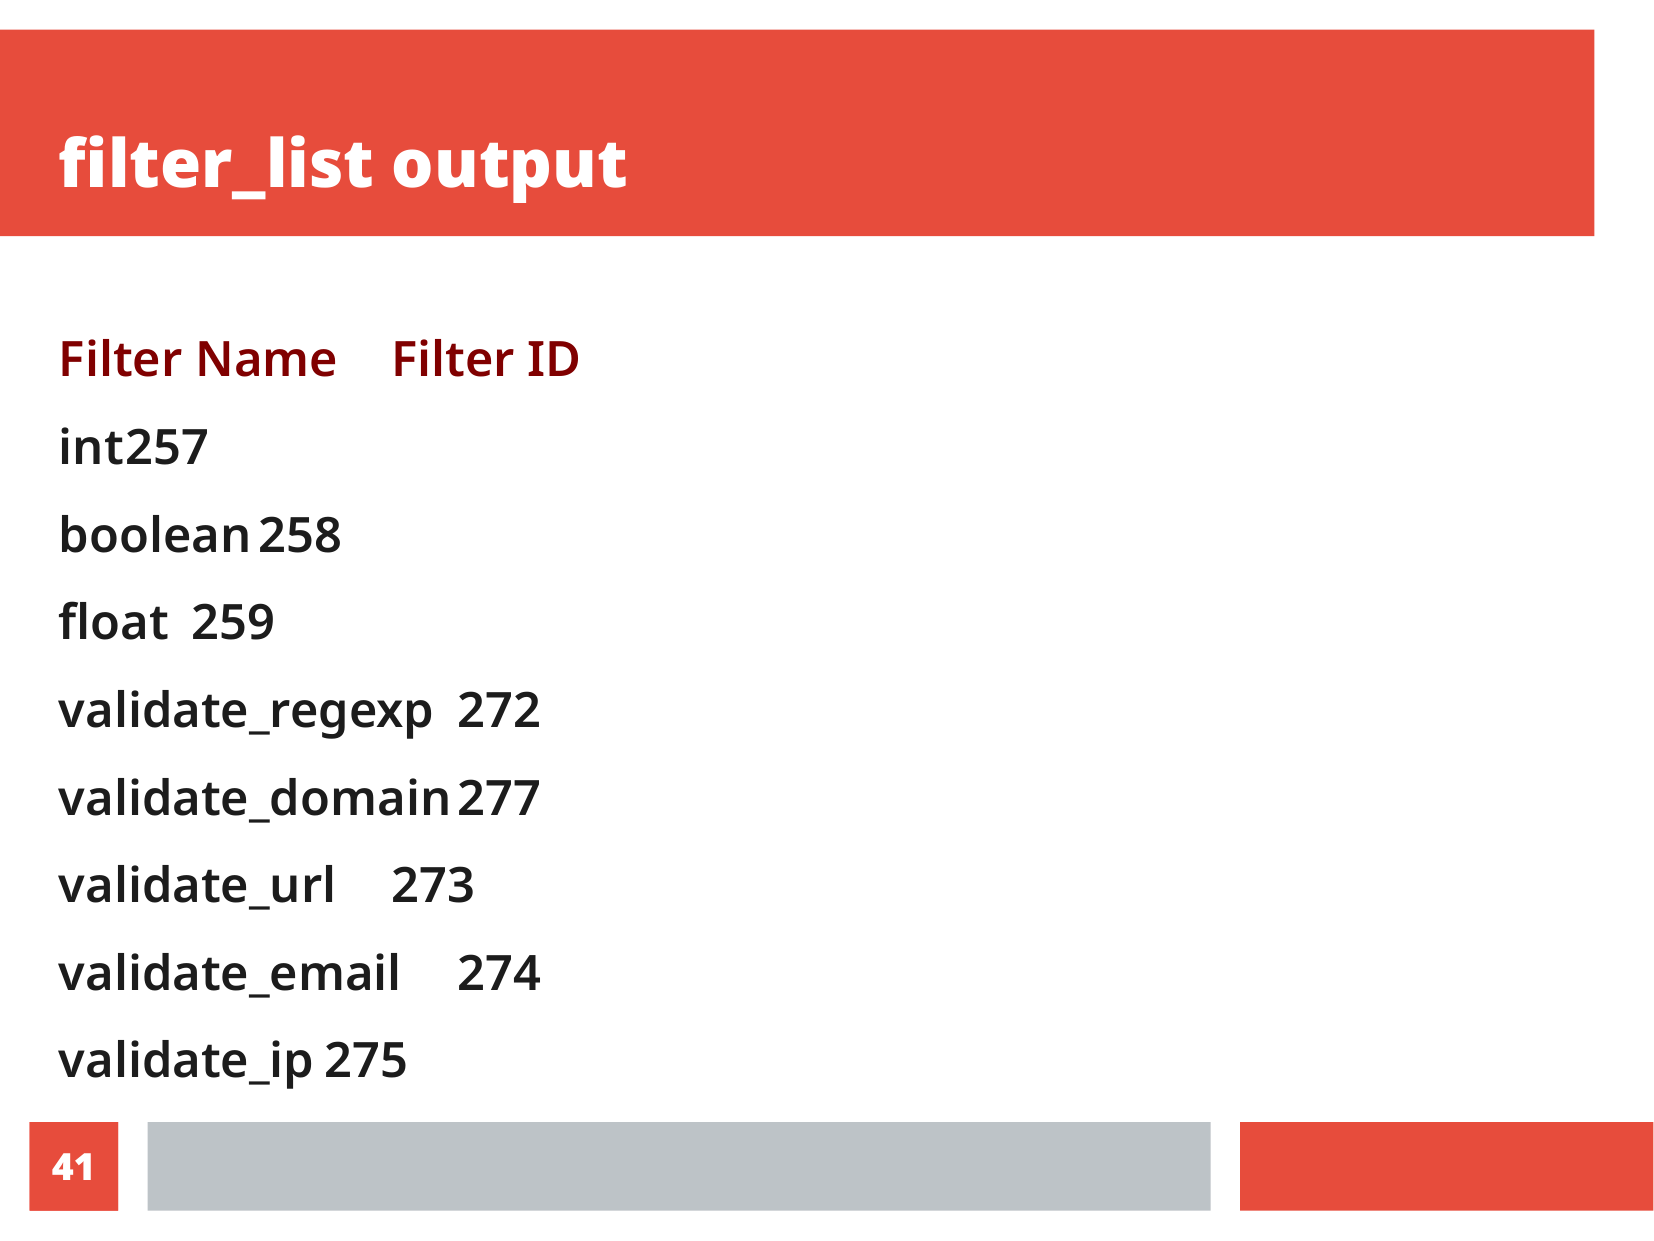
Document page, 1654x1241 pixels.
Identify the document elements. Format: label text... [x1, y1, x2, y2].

list Filter Name Filter ID int 257 boolean 258 float 259 validate_regexp 272 validate_domain 277 validate_url 273 validate_email 274 validate_ip 275 [59, 324, 1565, 1093]
title filter_list output [59, 59, 1595, 207]
